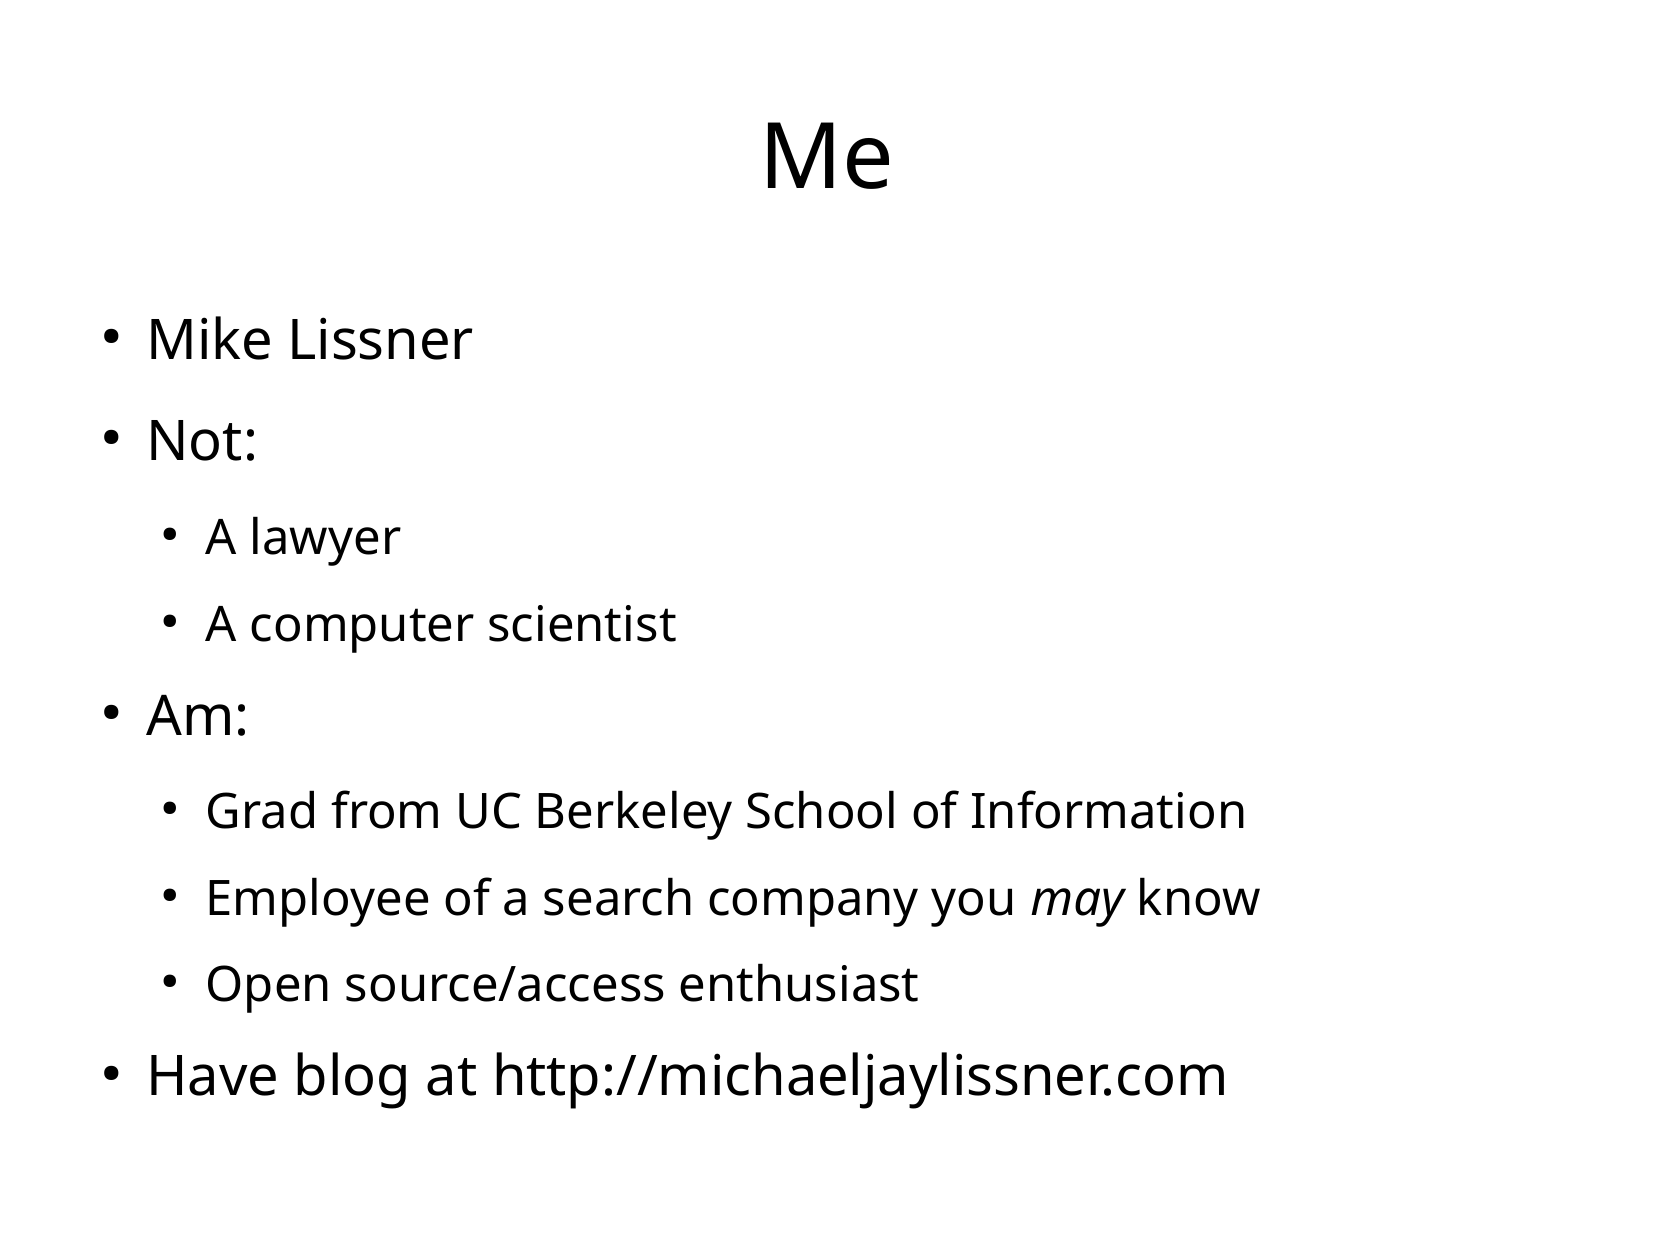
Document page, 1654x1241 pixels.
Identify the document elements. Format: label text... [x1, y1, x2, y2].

title Me [82, 49, 1571, 257]
list Mike Lissner Not: A lawyer A computer scientist Am: Grad from UC Berkeley School of Information Employee of a search company you may know Open source/access enthusiast Have blog at http://michaeljaylissner.com [86, 300, 1576, 1119]
